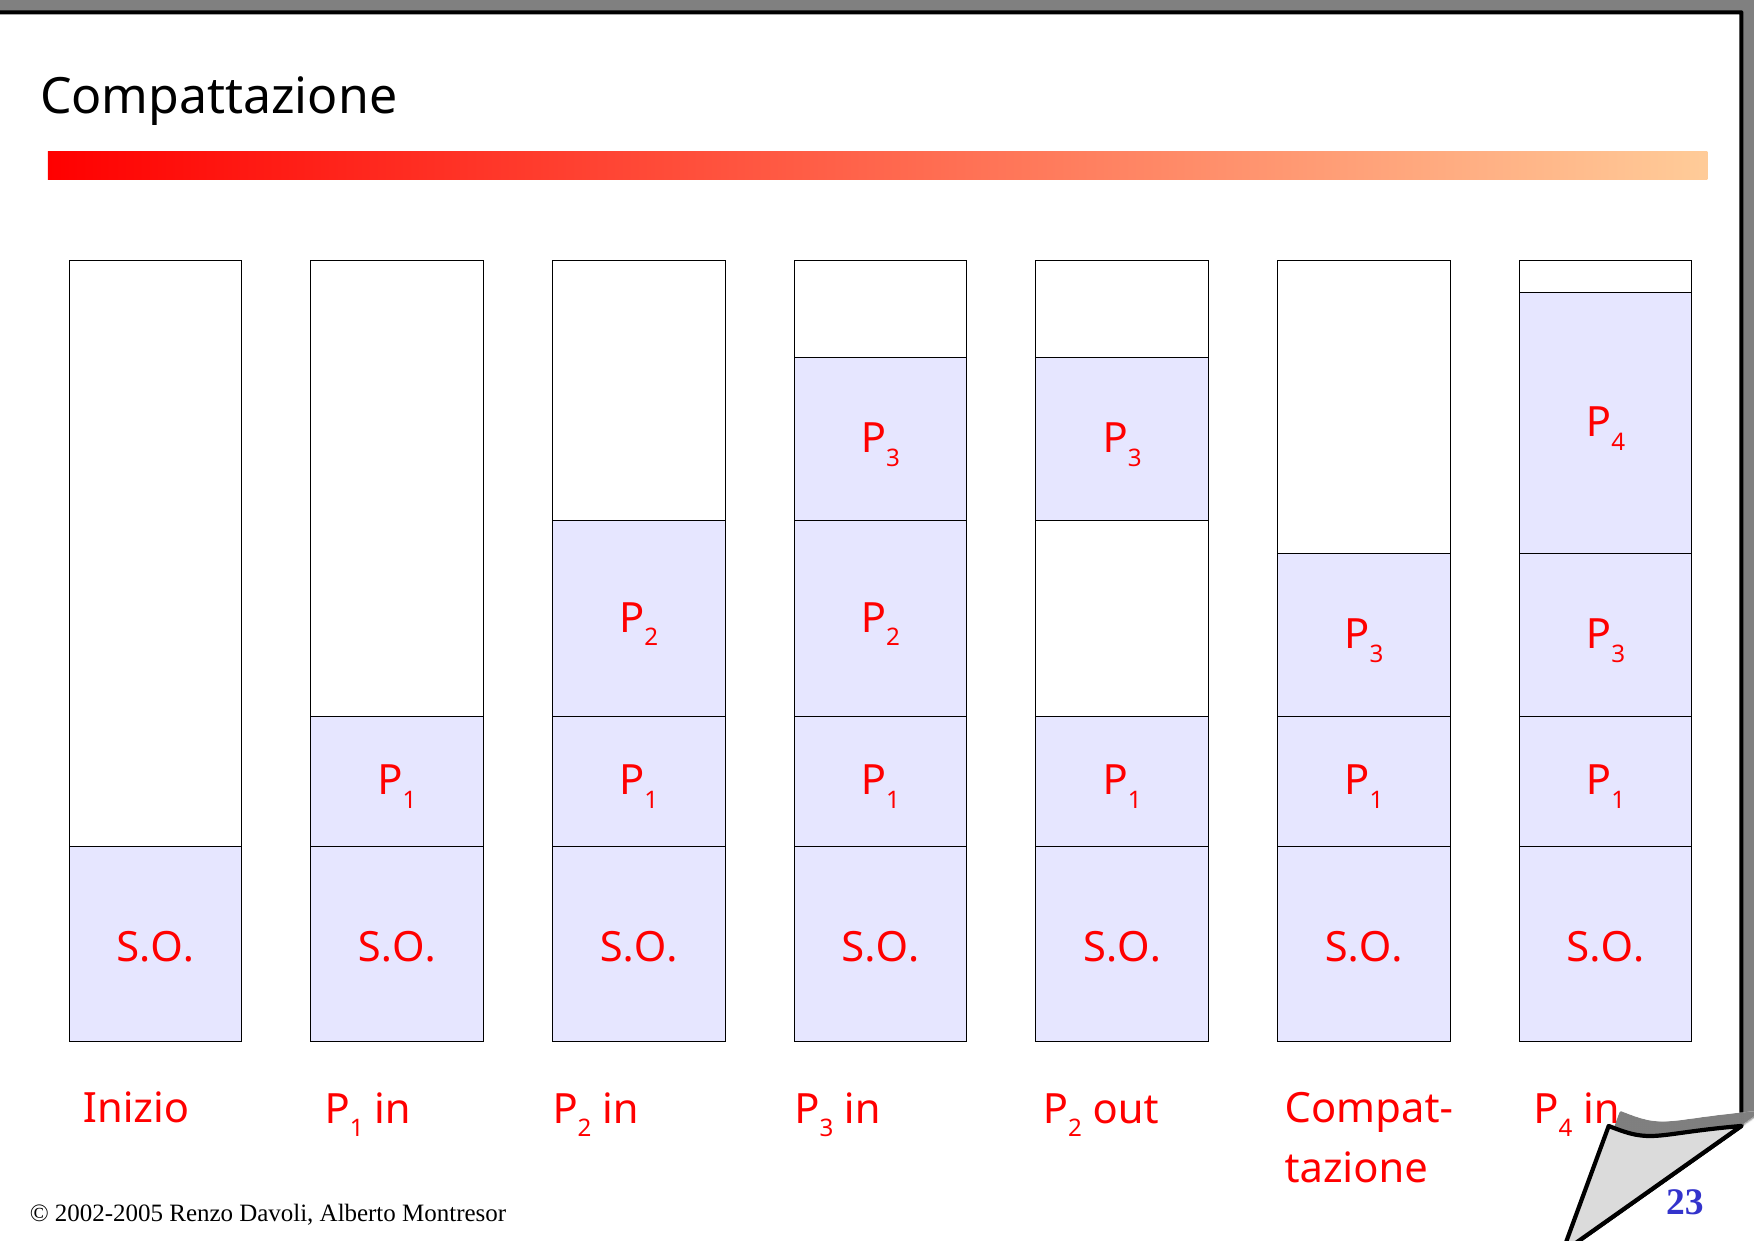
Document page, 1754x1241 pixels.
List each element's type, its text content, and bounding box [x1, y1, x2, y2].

text_box S.O. [1519, 847, 1692, 1042]
text_box P3 [1035, 357, 1209, 521]
text_box P1 [310, 716, 484, 847]
text_box P1 [1519, 717, 1692, 847]
text_box S.O. [69, 846, 242, 1042]
text_box P1 [552, 717, 726, 847]
text_box [1519, 260, 1692, 292]
text_box P1 [1035, 716, 1209, 847]
text_box P3 [794, 357, 967, 521]
text_box P1 [1277, 717, 1451, 847]
text_box P2 [552, 520, 726, 717]
text_box S.O. [1277, 847, 1451, 1042]
text_box [1277, 260, 1451, 553]
text_box [552, 260, 726, 520]
text_box P3 [1519, 554, 1692, 717]
text_box P2 in [552, 1075, 650, 1149]
text_box [1035, 521, 1209, 716]
text_box S.O. [552, 847, 726, 1042]
text_box P4 [1519, 292, 1692, 554]
title Compattazione [40, 49, 1714, 144]
text_box P2 out [1042, 1075, 1175, 1149]
text_box P4 in [1533, 1075, 1666, 1149]
text_box [69, 260, 242, 846]
text_box S.O. [310, 847, 484, 1042]
text_box S.O. [794, 847, 967, 1042]
text_box P3 in [794, 1075, 891, 1149]
text_box P1 in [324, 1075, 417, 1149]
text_box P2 [794, 521, 967, 717]
text_box [794, 260, 967, 357]
text_box P1 [794, 717, 967, 847]
text_box [1035, 260, 1209, 357]
text_box Inizio [82, 1074, 215, 1139]
text_box [310, 260, 484, 716]
text_box P3 [1277, 553, 1451, 717]
text_box S.O. [1035, 847, 1209, 1042]
text_box Compat- tazione [1284, 1075, 1473, 1207]
